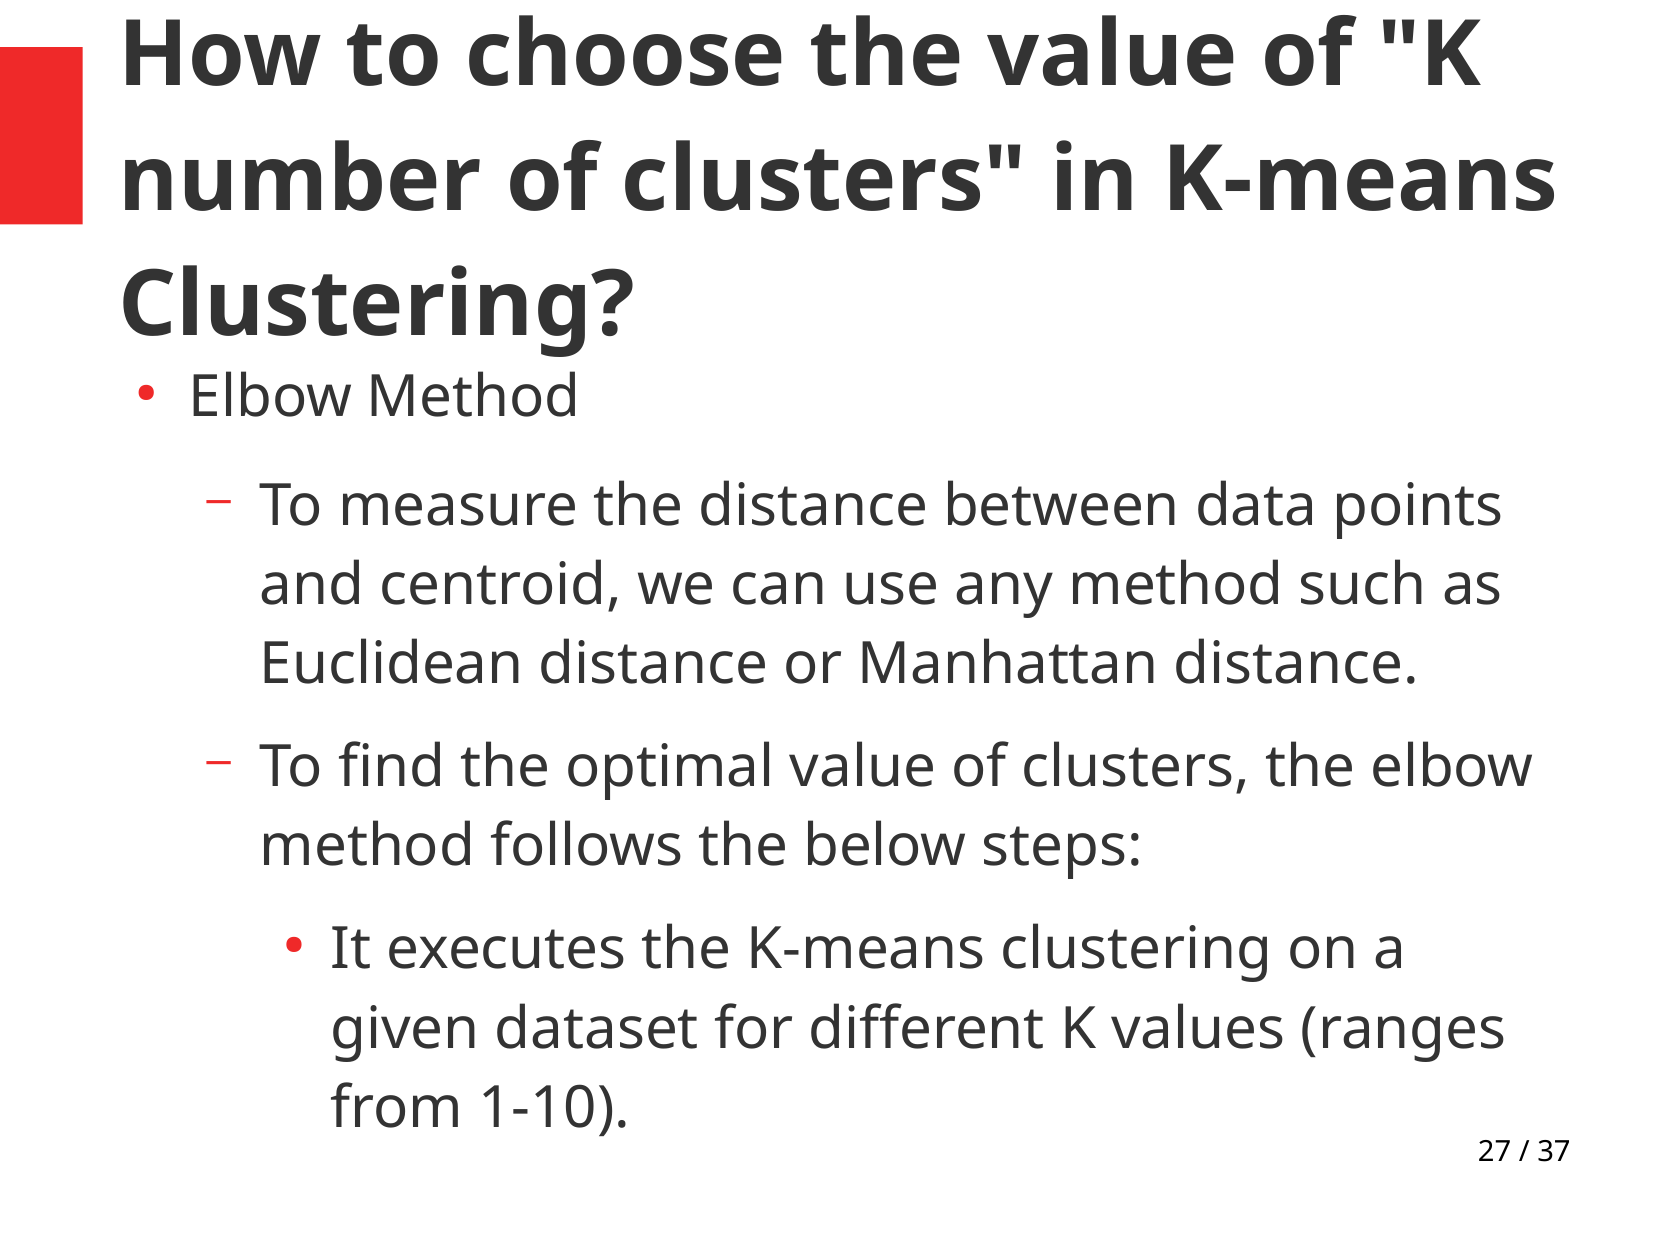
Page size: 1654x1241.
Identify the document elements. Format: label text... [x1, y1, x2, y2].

title How to choose the value of "K number of clusters" in K-means Clustering? [118, 0, 1654, 363]
list Elbow Method To measure the distance between data points and centroid, we can use any method such as Euclidean distance or Manhattan distance. To find the optimal value of clusters, the elbow method follows the below steps: It executes the K-means clustering on a given dataset for different K values (ranges from 1-10). [118, 354, 1536, 1074]
